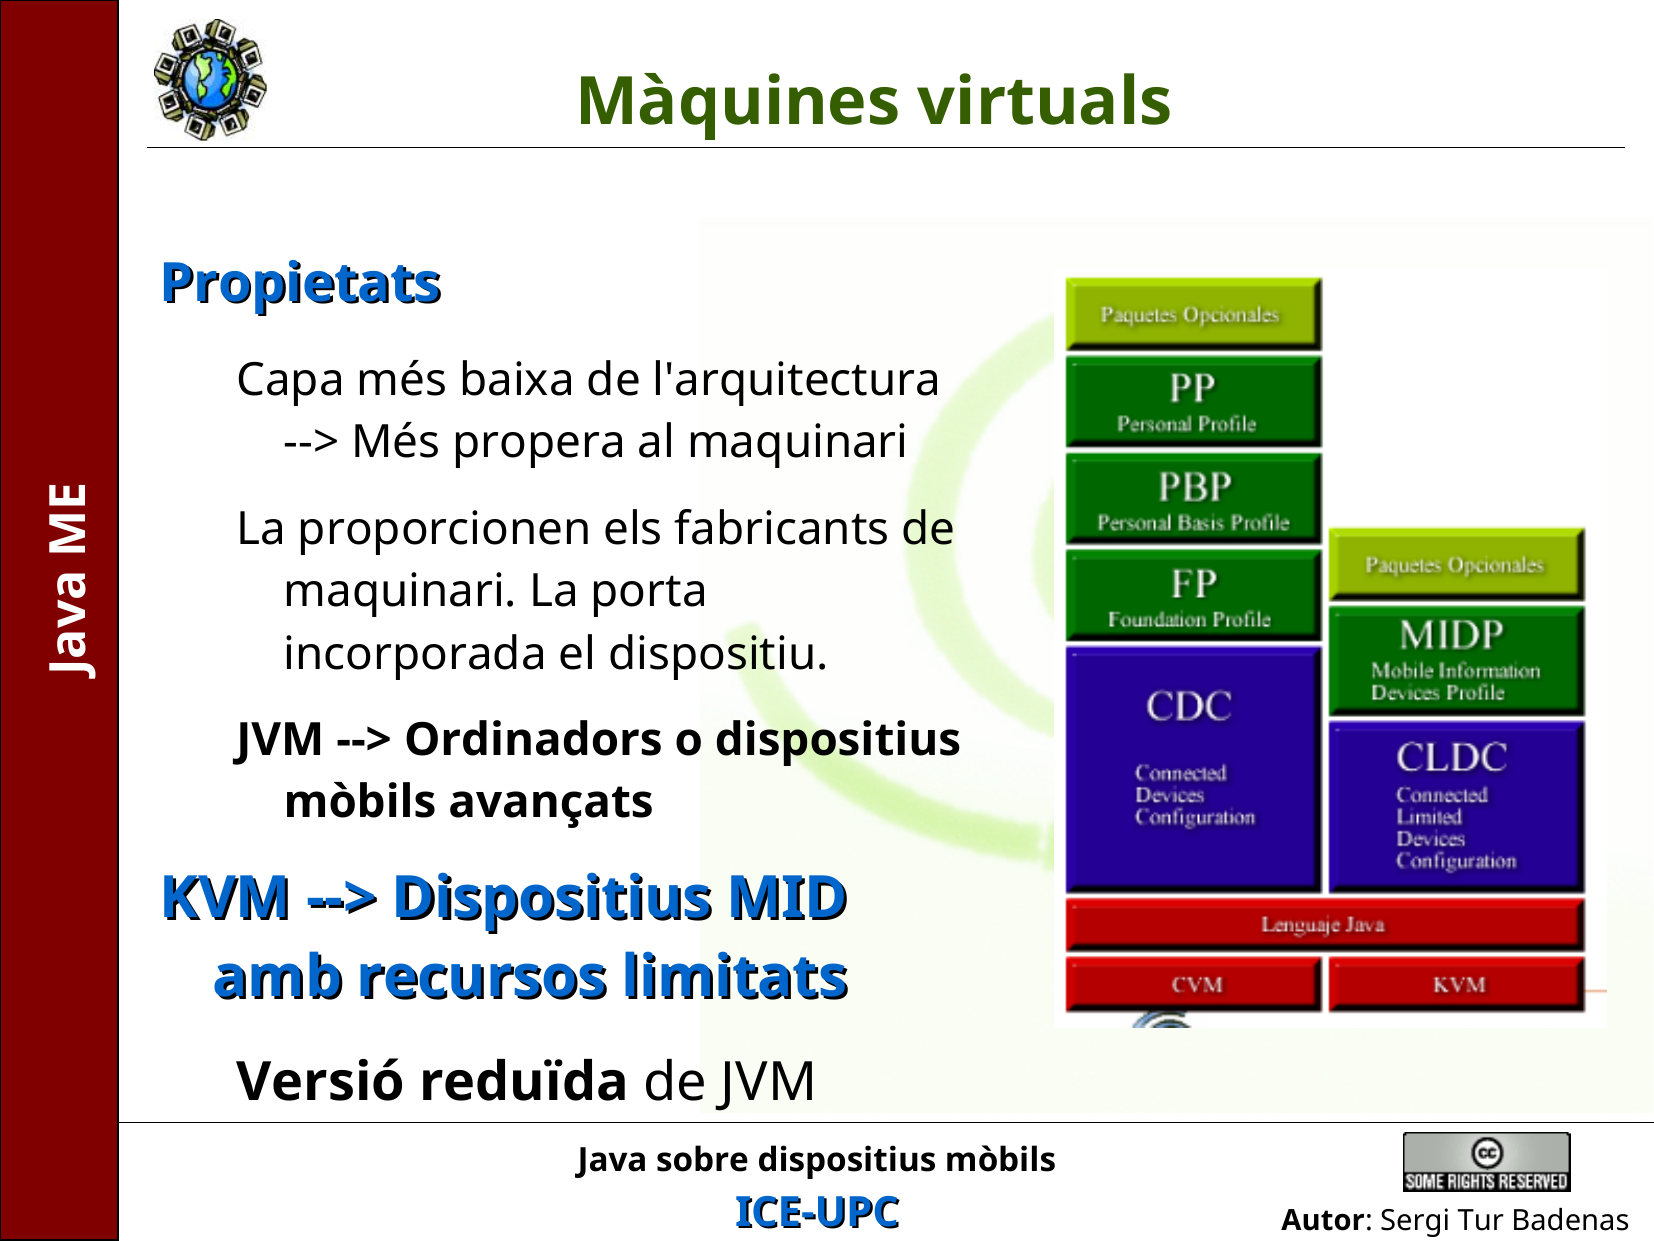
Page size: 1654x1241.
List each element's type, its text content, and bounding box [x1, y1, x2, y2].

picture [1403, 1132, 1571, 1192]
list Propietats Capa més baixa de l'arquitectura --> Més propera al maquinari La proporcionen els fabricants de maquinari. La porta incorporada el dispositiu. JVM --> Ordinadors o dispositius mòbils avançats KVM --> Dispositius MID amb recursos limitats Versió reduïda de JVM [141, 242, 963, 1078]
picture [700, 217, 1654, 1113]
picture [787, 1078, 798, 1093]
picture [154, 19, 268, 49]
picture [746, 1078, 756, 1093]
title Màquines virtuals [129, 49, 1619, 148]
